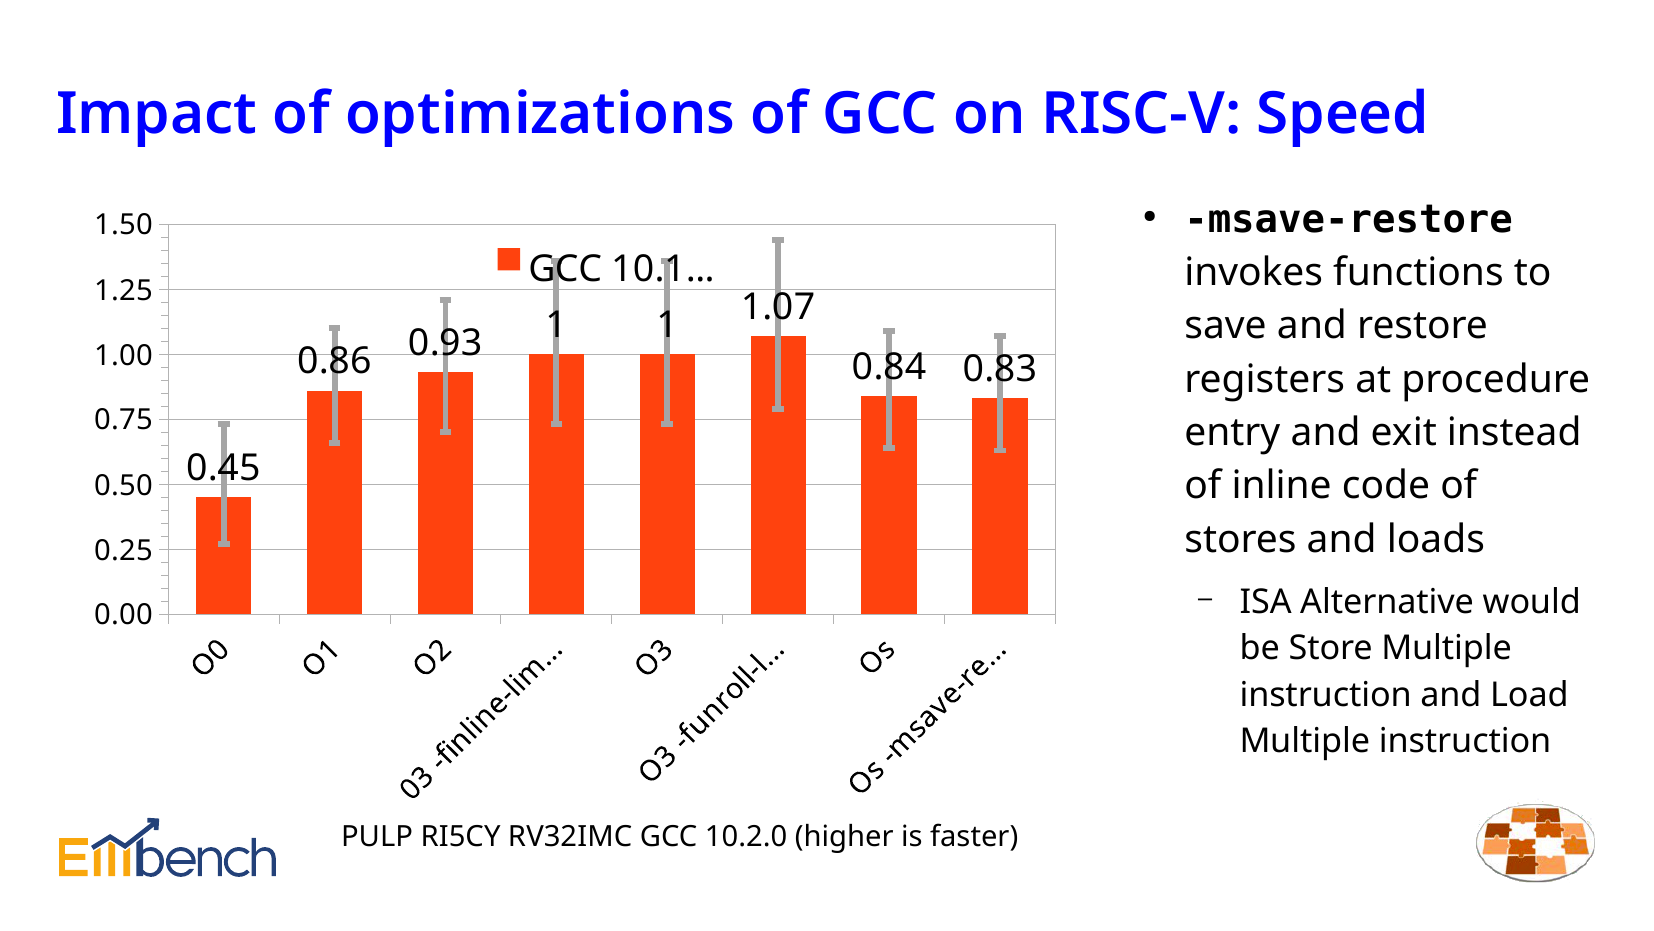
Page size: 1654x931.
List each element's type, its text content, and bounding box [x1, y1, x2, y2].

chart [56, 190, 1129, 809]
text_box PULP RI5CY RV32IMC GCC 10.2.0 (higher is faster) [326, 808, 1064, 874]
list -msave-restore invokes functions to save and restore registers at procedure entry and exit instead of inline code of stores and loads ISA Alternative would be Store Multiple instruction and Load Multiple instruction [1129, 190, 1598, 809]
title Impact of optimizations of GCC on RISC-V: Speed [56, 59, 1597, 163]
picture [1476, 809, 1595, 883]
